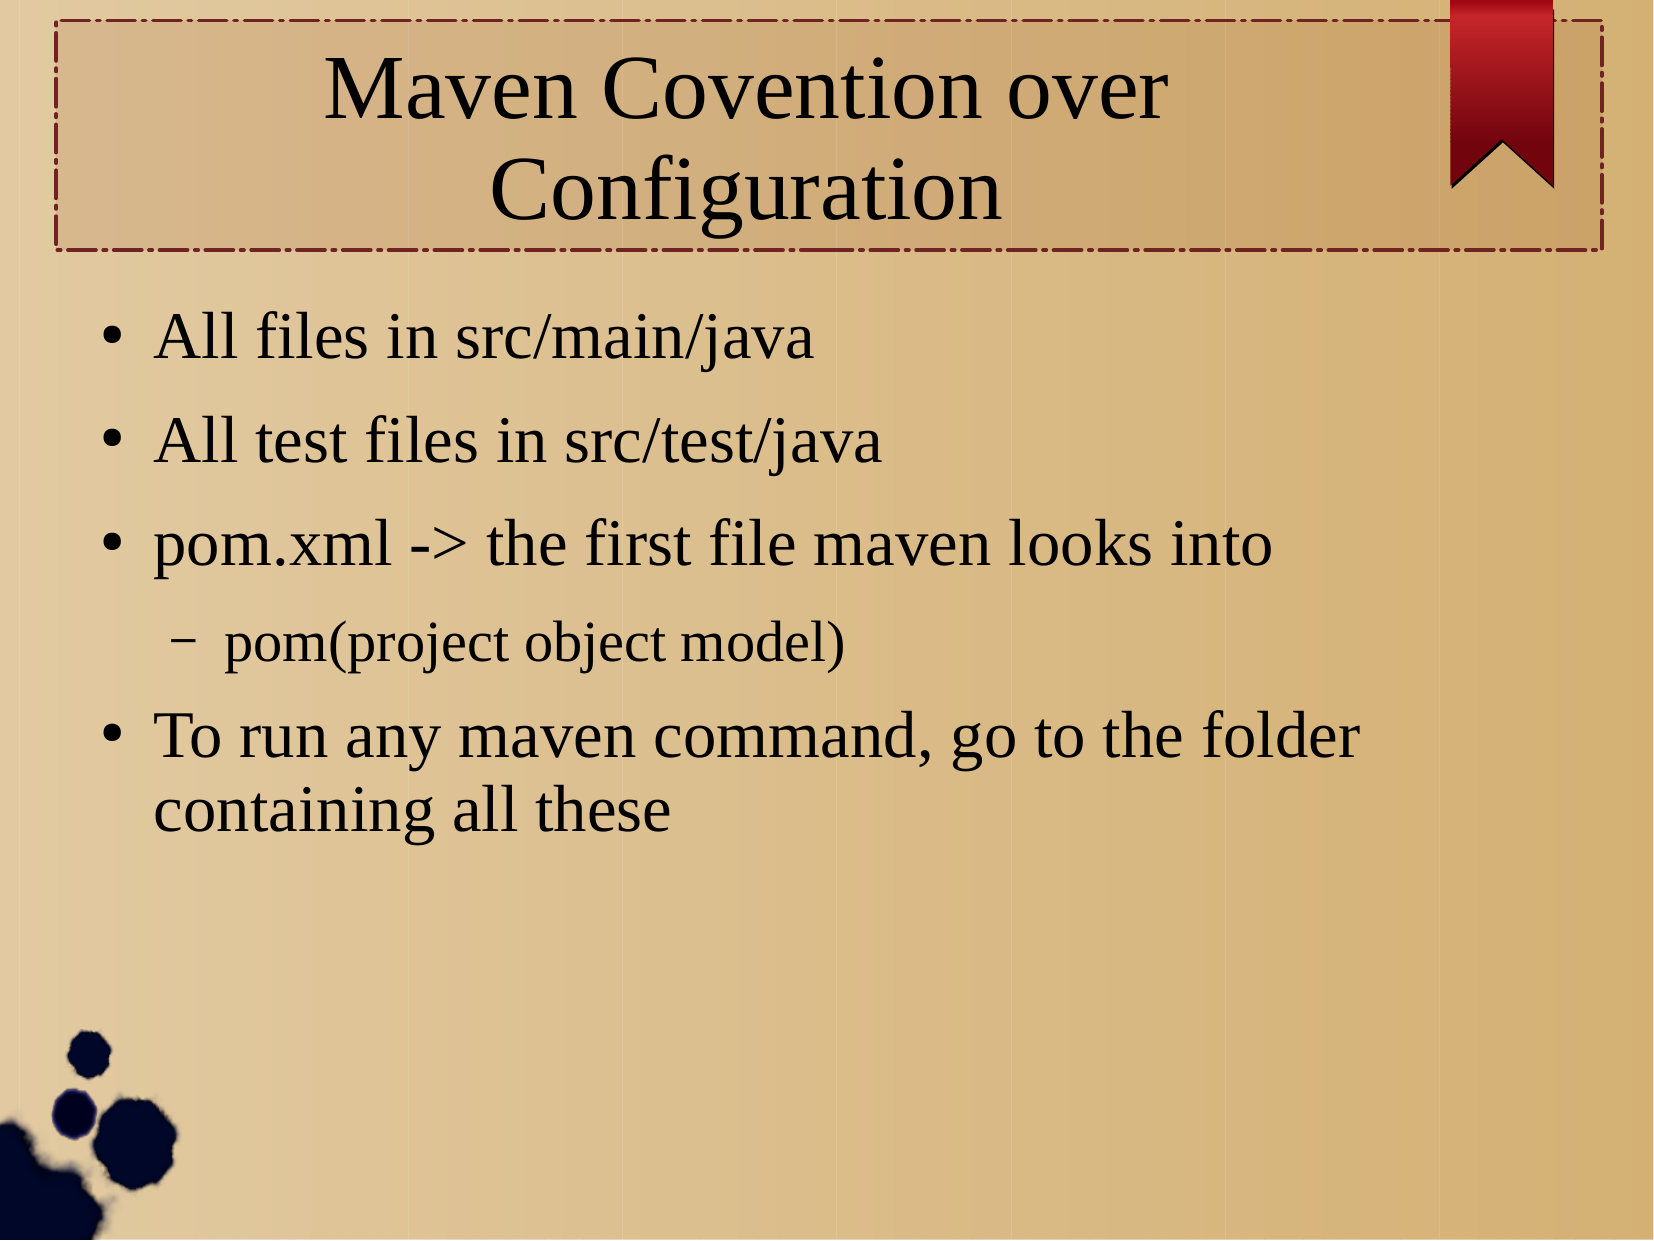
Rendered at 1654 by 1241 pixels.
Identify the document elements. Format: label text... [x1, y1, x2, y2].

list All files in src/main/java All test files in src/test/java pom.xml -> the first file maven looks into pom(project object model) To run any maven command, go to the folder containing all these [82, 299, 1571, 1019]
title Maven Covention over Configuration [82, 35, 1412, 240]
